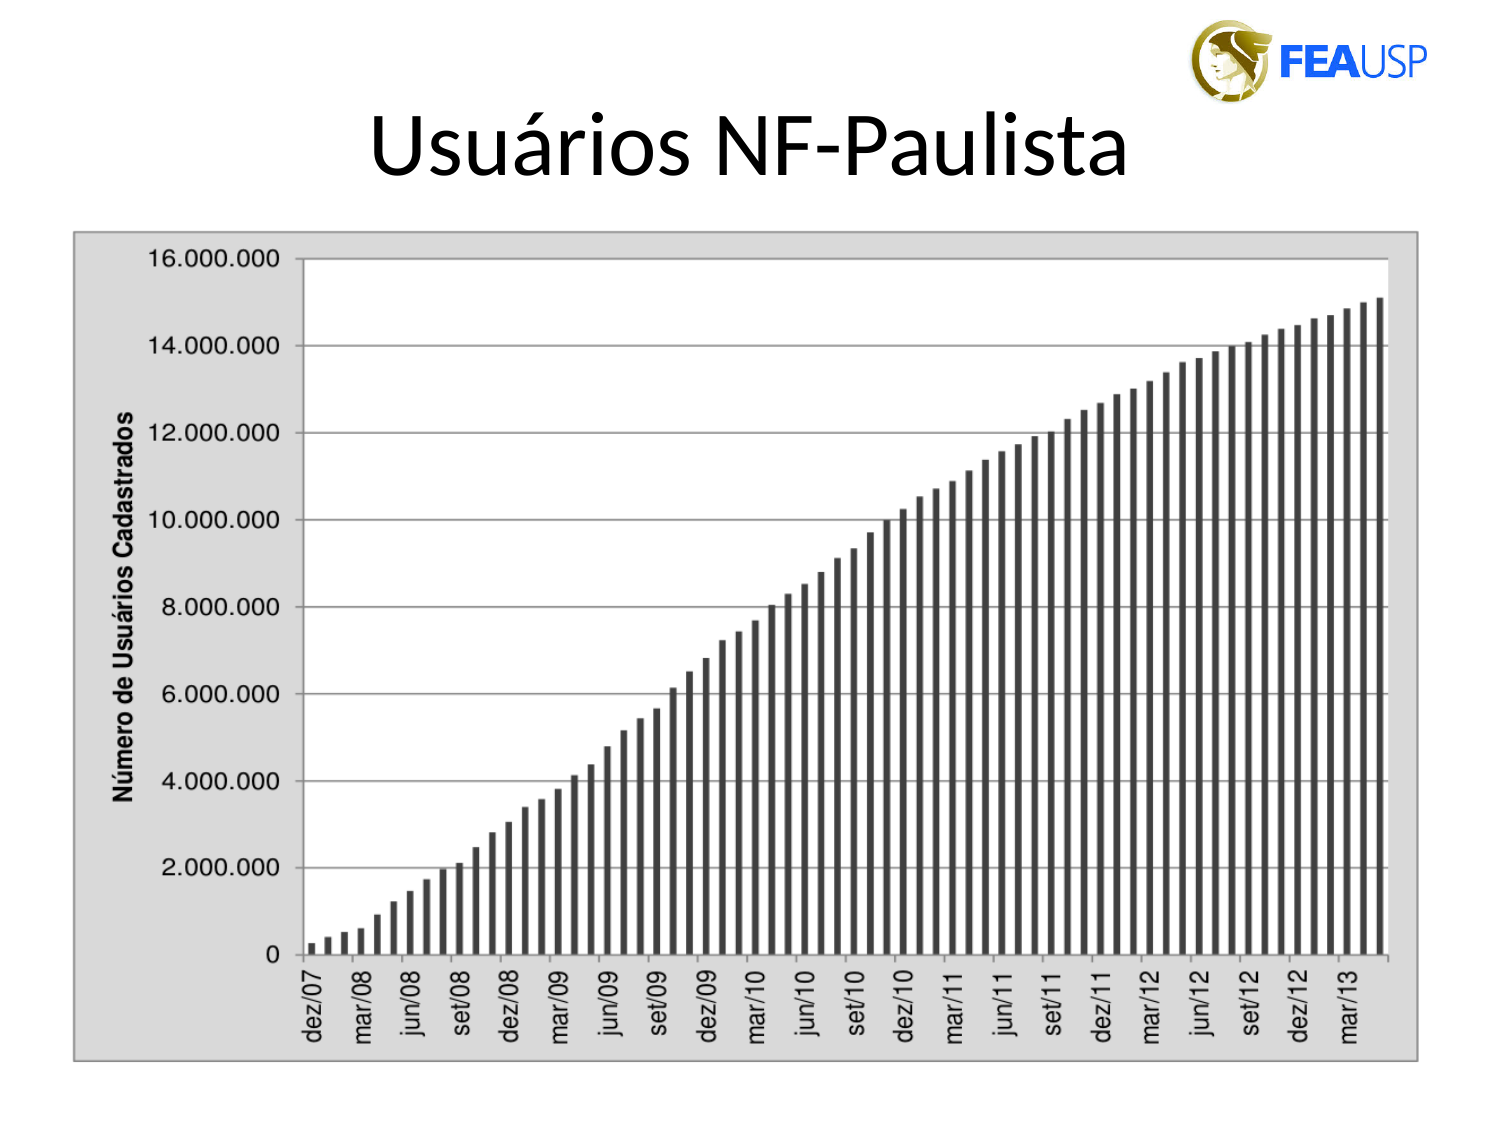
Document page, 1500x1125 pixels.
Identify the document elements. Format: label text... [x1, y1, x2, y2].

picture [53, 211, 1447, 1070]
title Usuários NF-Paulista [75, 45, 1425, 211]
picture [1187, 19, 1427, 105]
